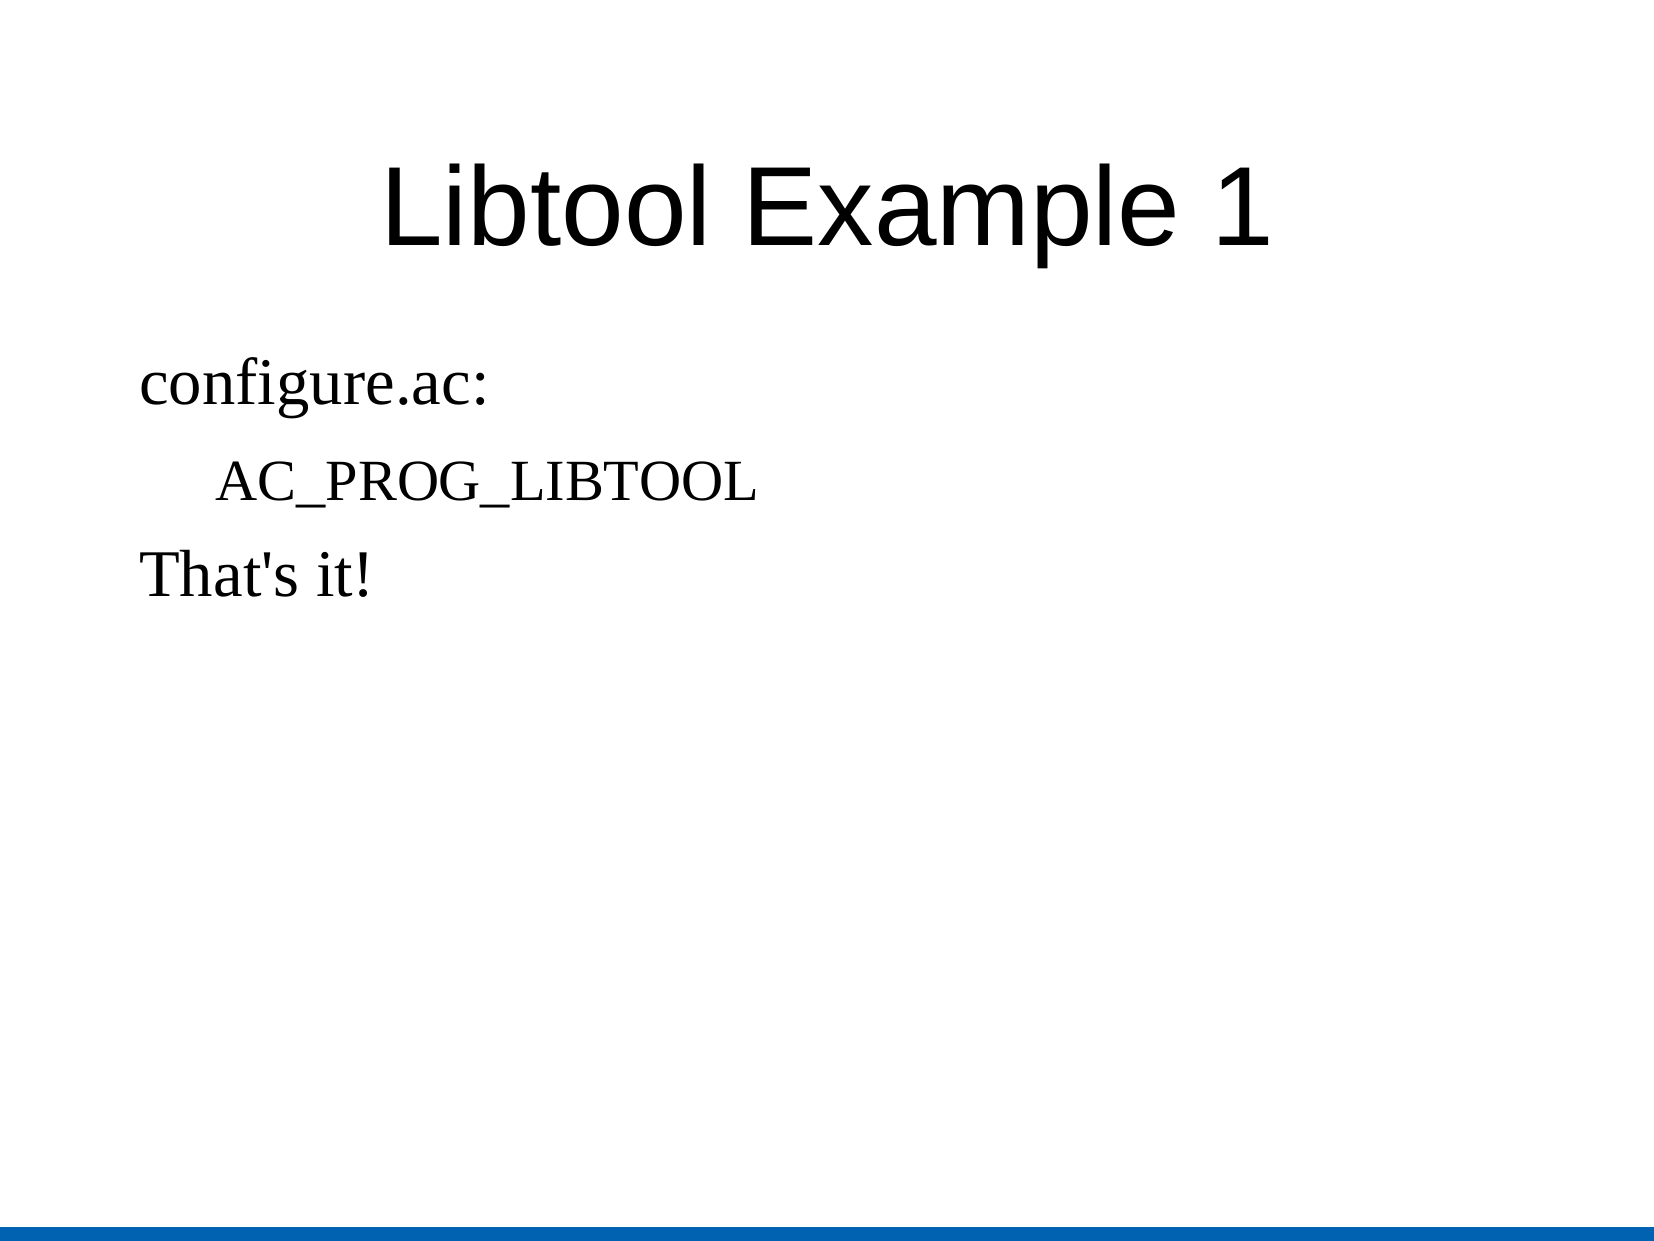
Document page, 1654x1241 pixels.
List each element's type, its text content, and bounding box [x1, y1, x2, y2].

title Libtool Example 1 [121, 102, 1533, 311]
list configure.ac: AC_PROG_LIBTOOL That's it! [121, 344, 1533, 1127]
